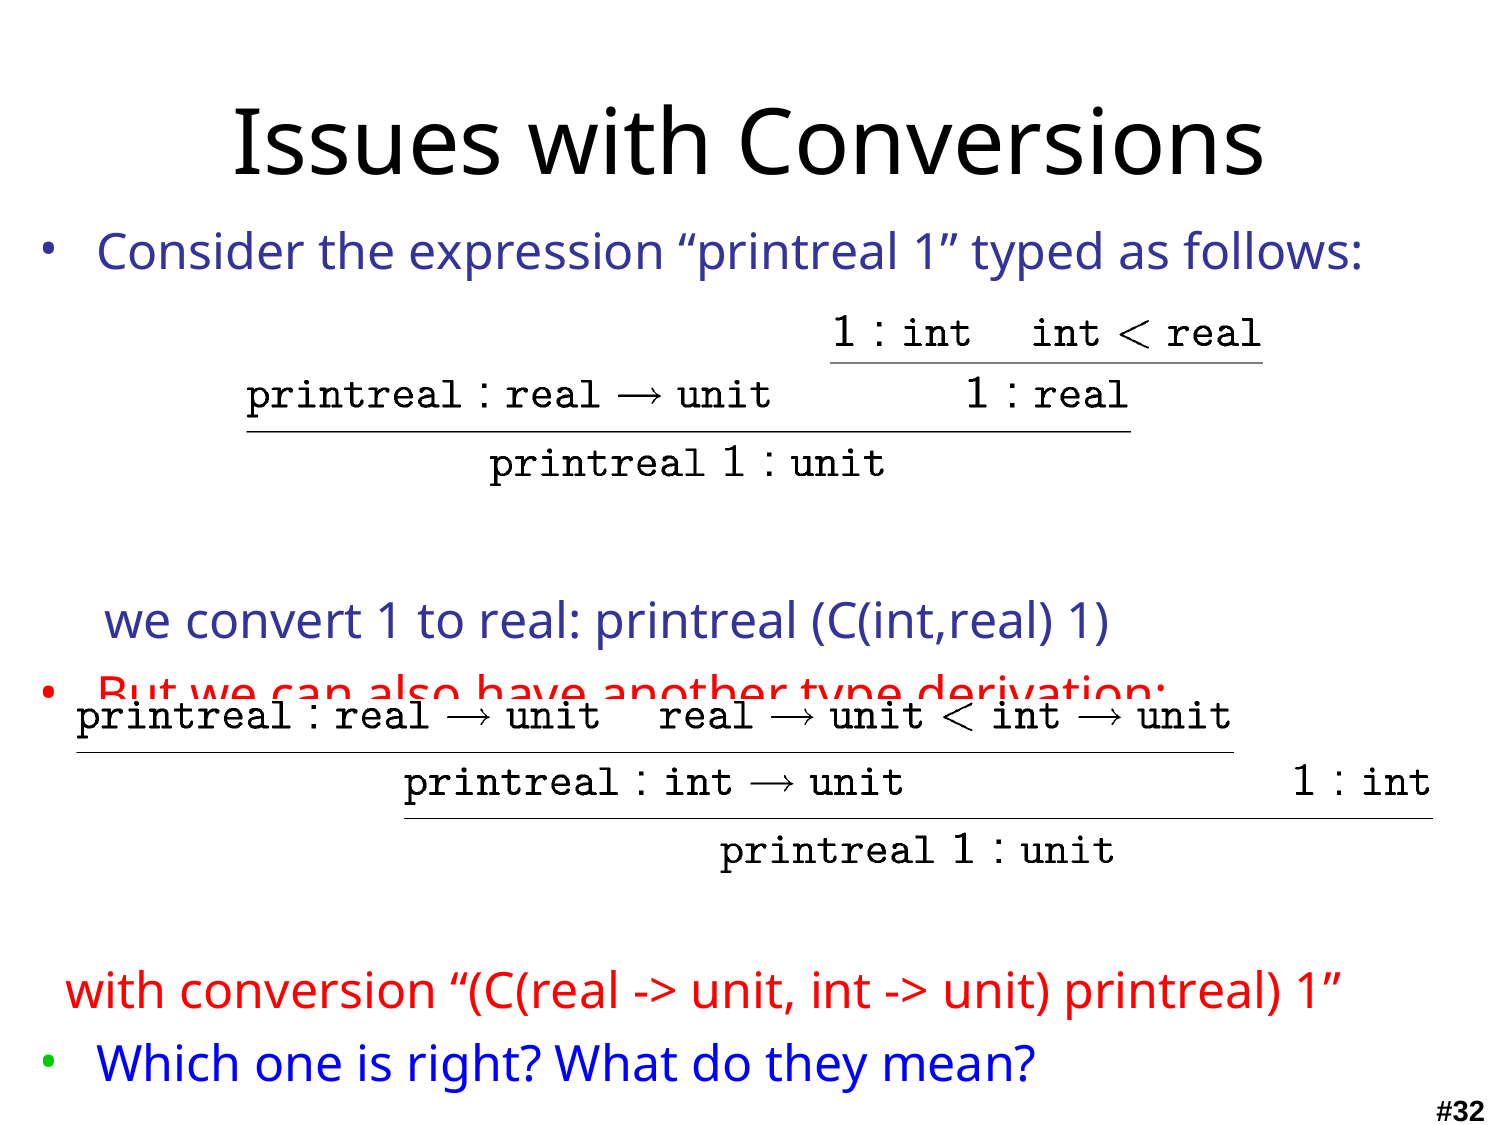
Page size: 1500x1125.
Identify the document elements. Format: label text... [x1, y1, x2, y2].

picture [245, 313, 1263, 488]
list Consider the expression “printreal 1” typed as follows: we convert 1 to real: printreal (C(int,real) 1) But we can also have another type derivation: with conversion “(C(real -> unit, int -> unit) printreal) 1” Which one is right? What do they mean? [24, 212, 1476, 1051]
picture [75, 699, 1433, 876]
title Issues with Conversions [24, 45, 1476, 212]
